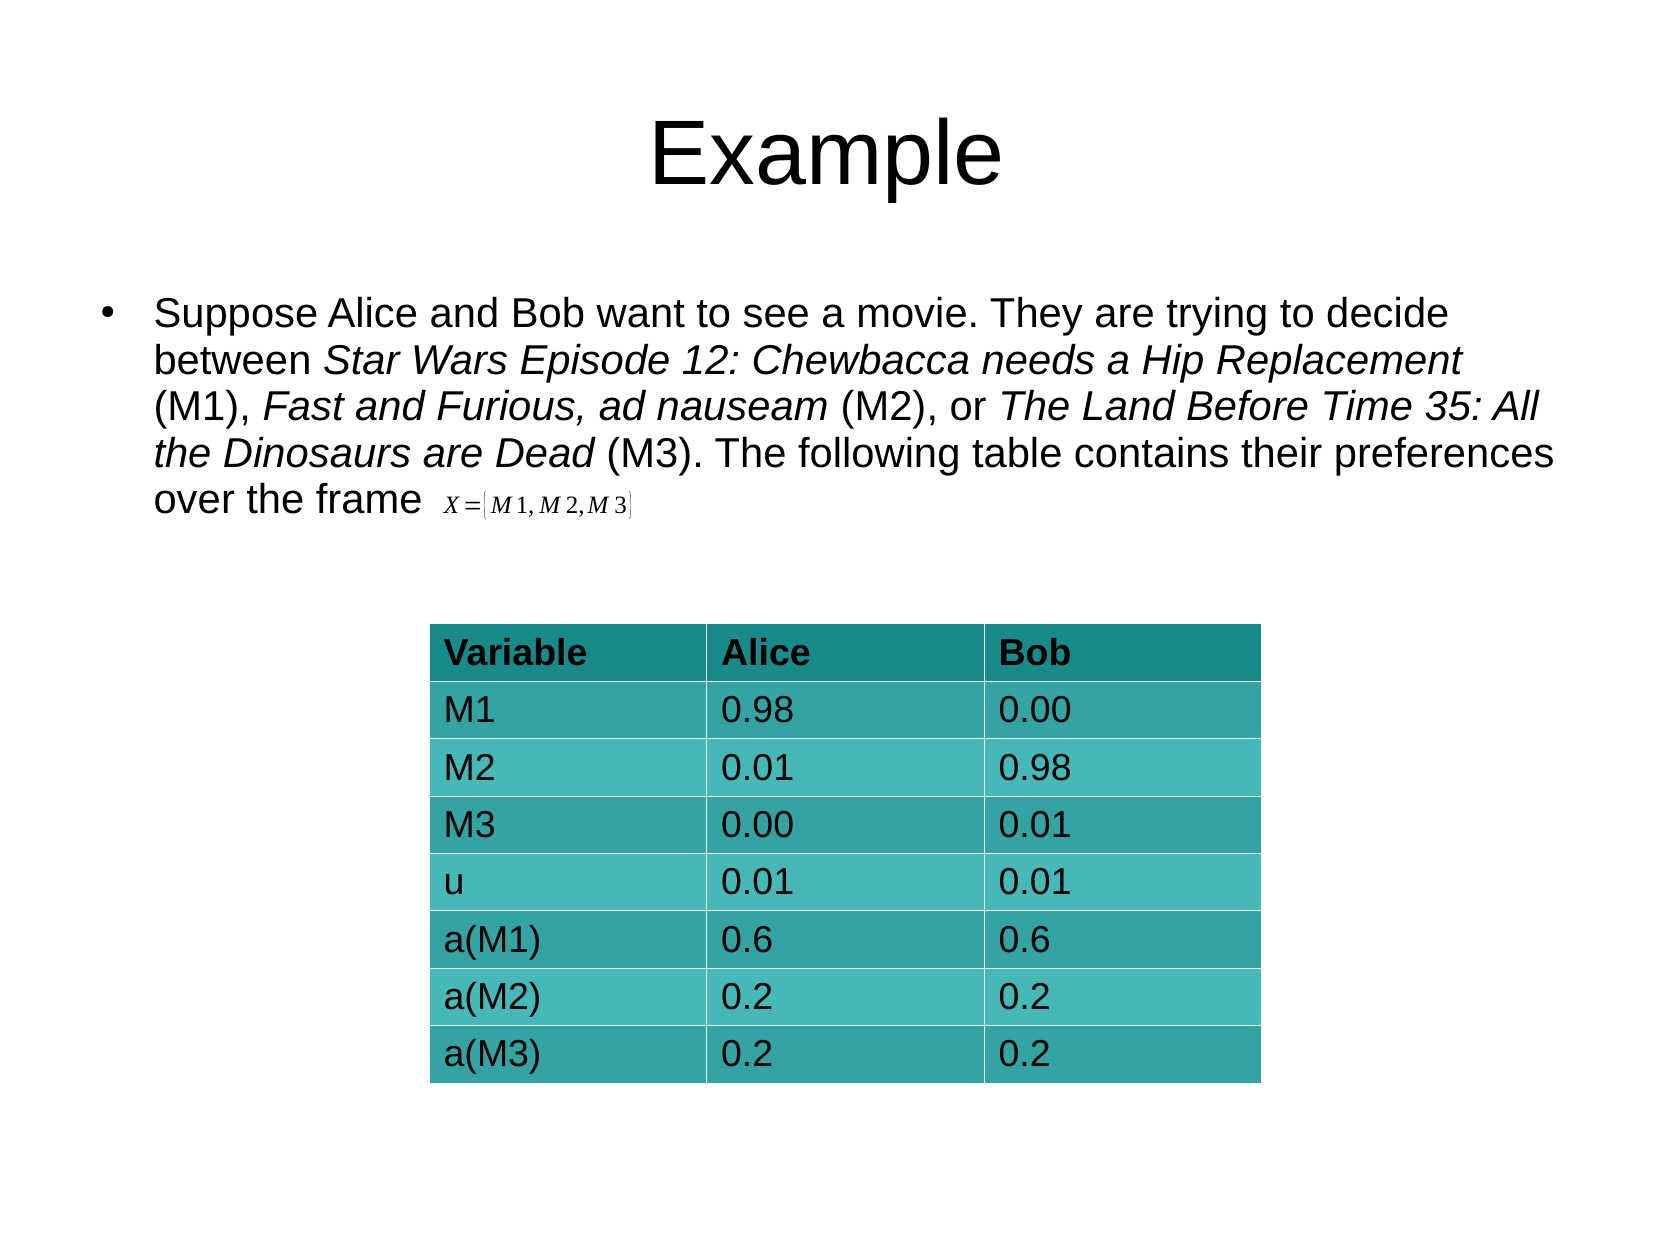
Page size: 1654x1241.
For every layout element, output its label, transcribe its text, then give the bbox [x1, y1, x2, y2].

table_cell 0.2 [707, 969, 984, 1025]
list Suppose Alice and Bob want to see a movie. They are trying to decide between Star Wars Episode 12: Chewbacca needs a Hip Replacement (M1), Fast and Furious, ad nauseam (M2), or The Land Before Time 35: All the Dinosaurs are Dead (M3). The following table contains their preferences over the frame [82, 290, 1571, 1010]
table_cell u [430, 854, 706, 910]
table_header Variable [430, 624, 706, 681]
table_cell 0.2 [985, 969, 1261, 1025]
table_cell 0.2 [985, 1026, 1261, 1083]
table_cell 0.01 [985, 797, 1261, 853]
table_cell a(M2) [430, 969, 706, 1025]
table_cell 0.00 [707, 797, 984, 853]
table_cell 0.6 [985, 911, 1261, 968]
table_cell 0.01 [707, 854, 984, 910]
table_cell a(M1) [430, 911, 706, 968]
table_cell M1 [430, 682, 706, 738]
chart [436, 489, 640, 521]
table_cell M3 [430, 797, 706, 853]
table_cell 0.6 [707, 911, 984, 968]
table_cell 0.01 [707, 739, 984, 796]
table_cell M2 [430, 739, 706, 796]
table_cell 0.01 [985, 854, 1261, 910]
table_cell 0.98 [985, 739, 1261, 796]
table_header Alice [707, 624, 984, 681]
table_header Bob [985, 624, 1261, 681]
table_cell 0.98 [707, 682, 984, 738]
title Example [82, 49, 1571, 257]
table_cell 0.2 [707, 1026, 984, 1083]
table_cell a(M3) [430, 1026, 706, 1083]
table_cell 0.00 [985, 682, 1261, 738]
